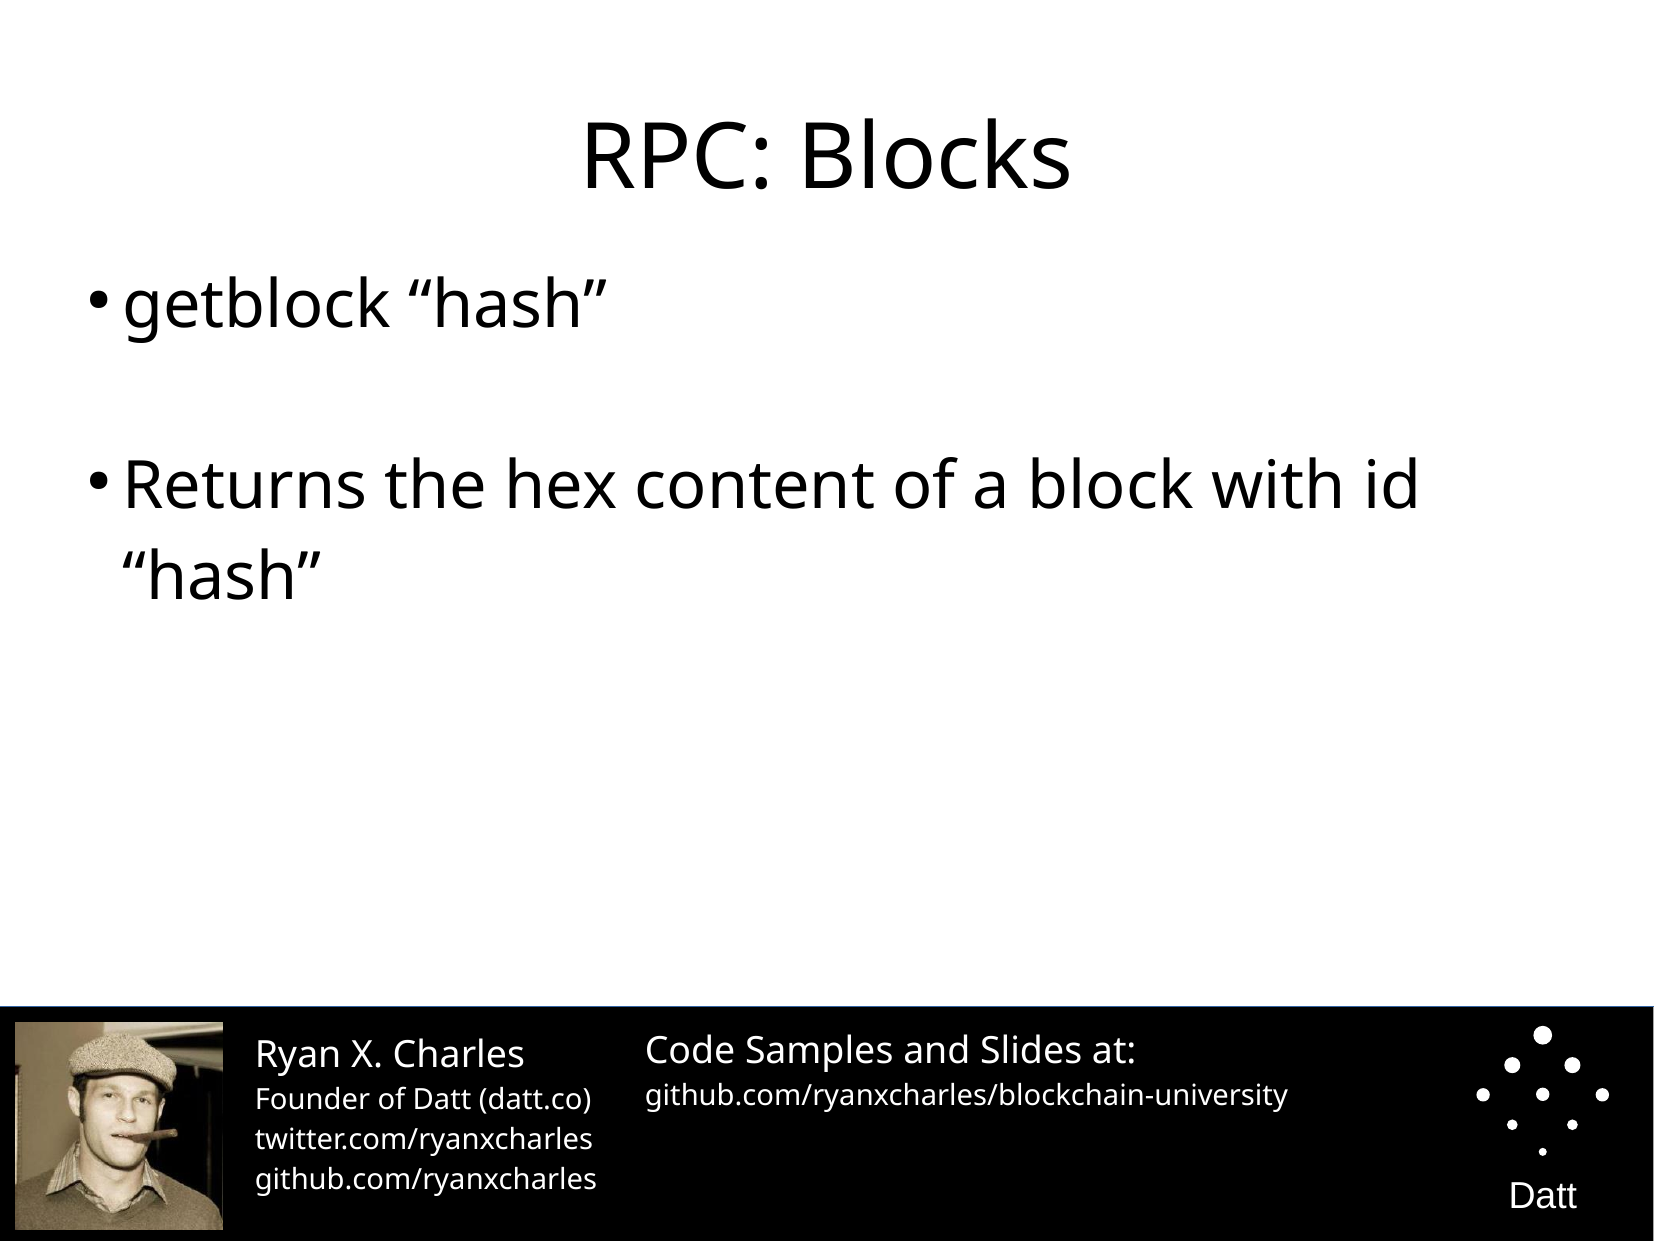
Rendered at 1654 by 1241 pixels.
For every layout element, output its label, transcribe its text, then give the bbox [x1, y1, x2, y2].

text_box Ryan X. Charles Founder of Datt (datt.co) twitter.com/ryanxcharles github.com/ryanxcharles [240, 1020, 976, 1241]
title RPC: Blocks [82, 49, 1571, 257]
picture [15, 1022, 223, 1231]
picture [1475, 1023, 1611, 1159]
text_box Datt [1452, 1167, 1633, 1241]
text_box [0, 1006, 1654, 1241]
text_box Code Samples and Slides at: github.com/ryanxcharles/blockchain-university [630, 1015, 1403, 1156]
subtitle getblock “hash” Returns the hex content of a block with id “hash” [86, 255, 1576, 976]
